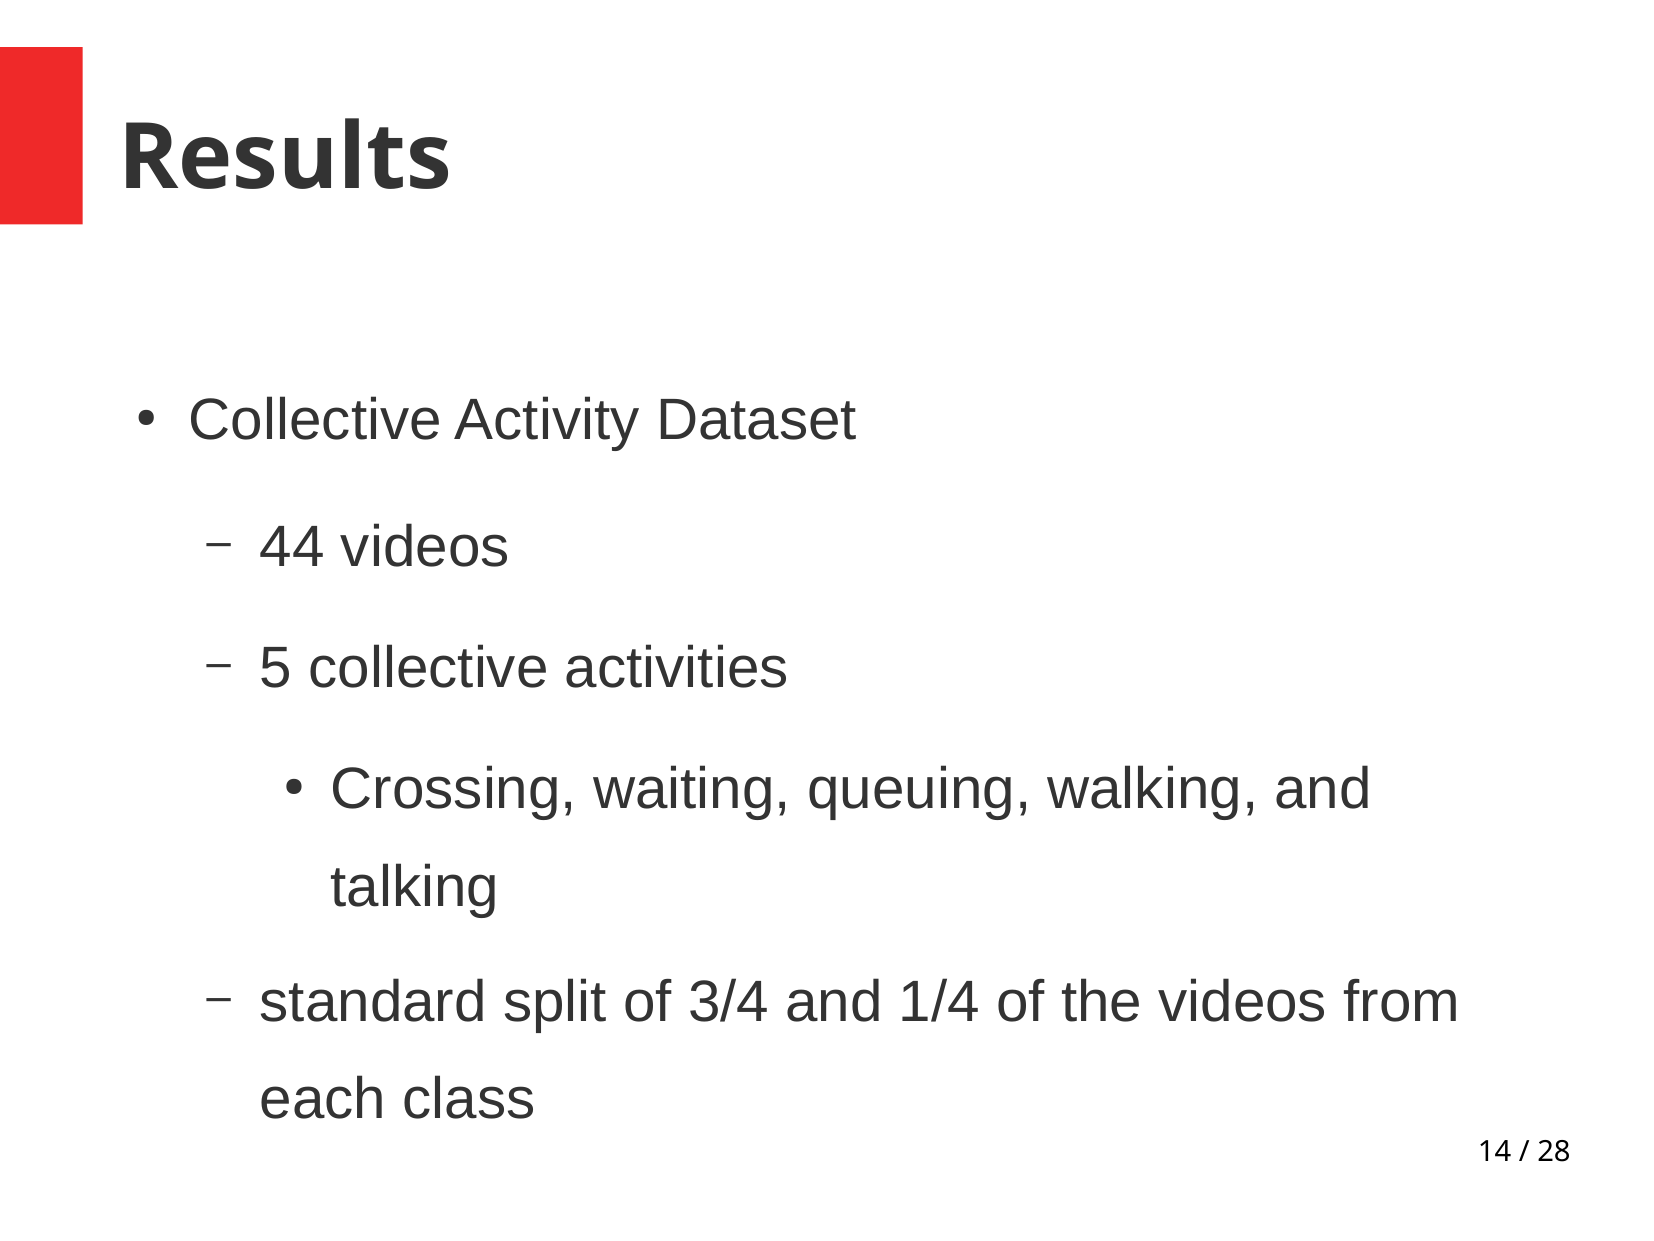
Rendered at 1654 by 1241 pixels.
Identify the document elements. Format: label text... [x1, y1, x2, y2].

title Results [118, 49, 1571, 257]
list Collective Activity Dataset 44 videos 5 collective activities Crossing, waiting, queuing, walking, and talking standard split of 3/4 and 1/4 of the videos from each class [118, 354, 1536, 1074]
